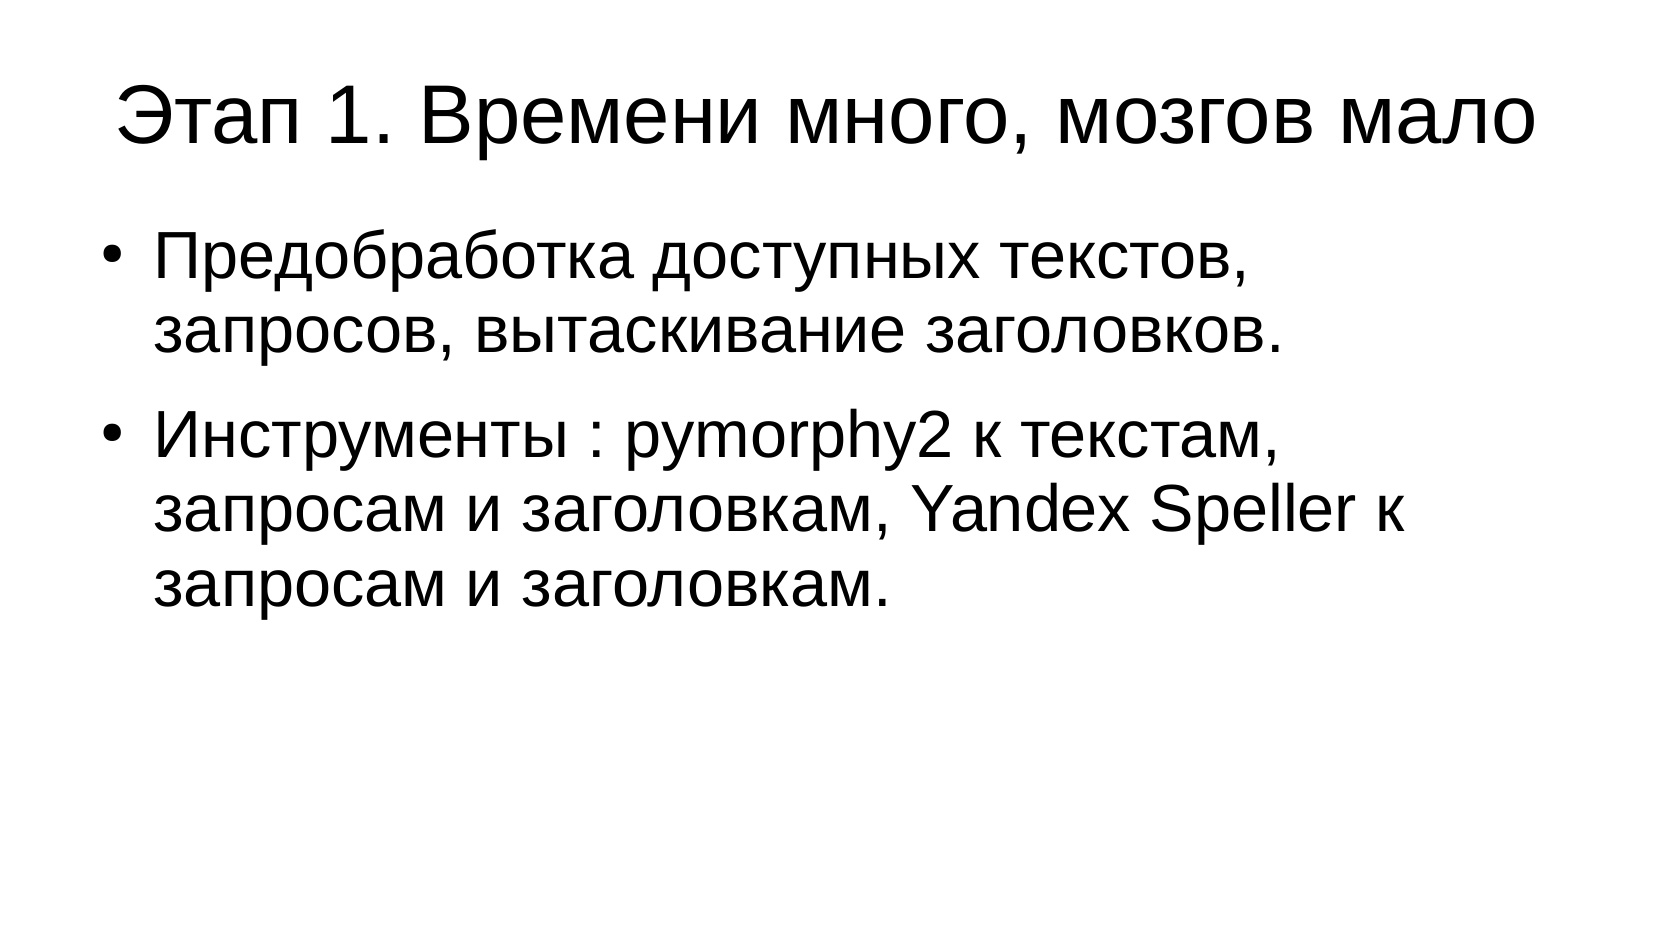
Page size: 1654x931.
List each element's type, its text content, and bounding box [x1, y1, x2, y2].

list Предобработка доступных текстов, запросов, вытаскивание заголовков. Инструменты : pymorphy2 к текстам, запросам и заголовкам, Yandex Speller к запросам и заголовкам. [82, 217, 1571, 758]
title Этап 1. Времени много, мозгов мало [82, 37, 1571, 193]
